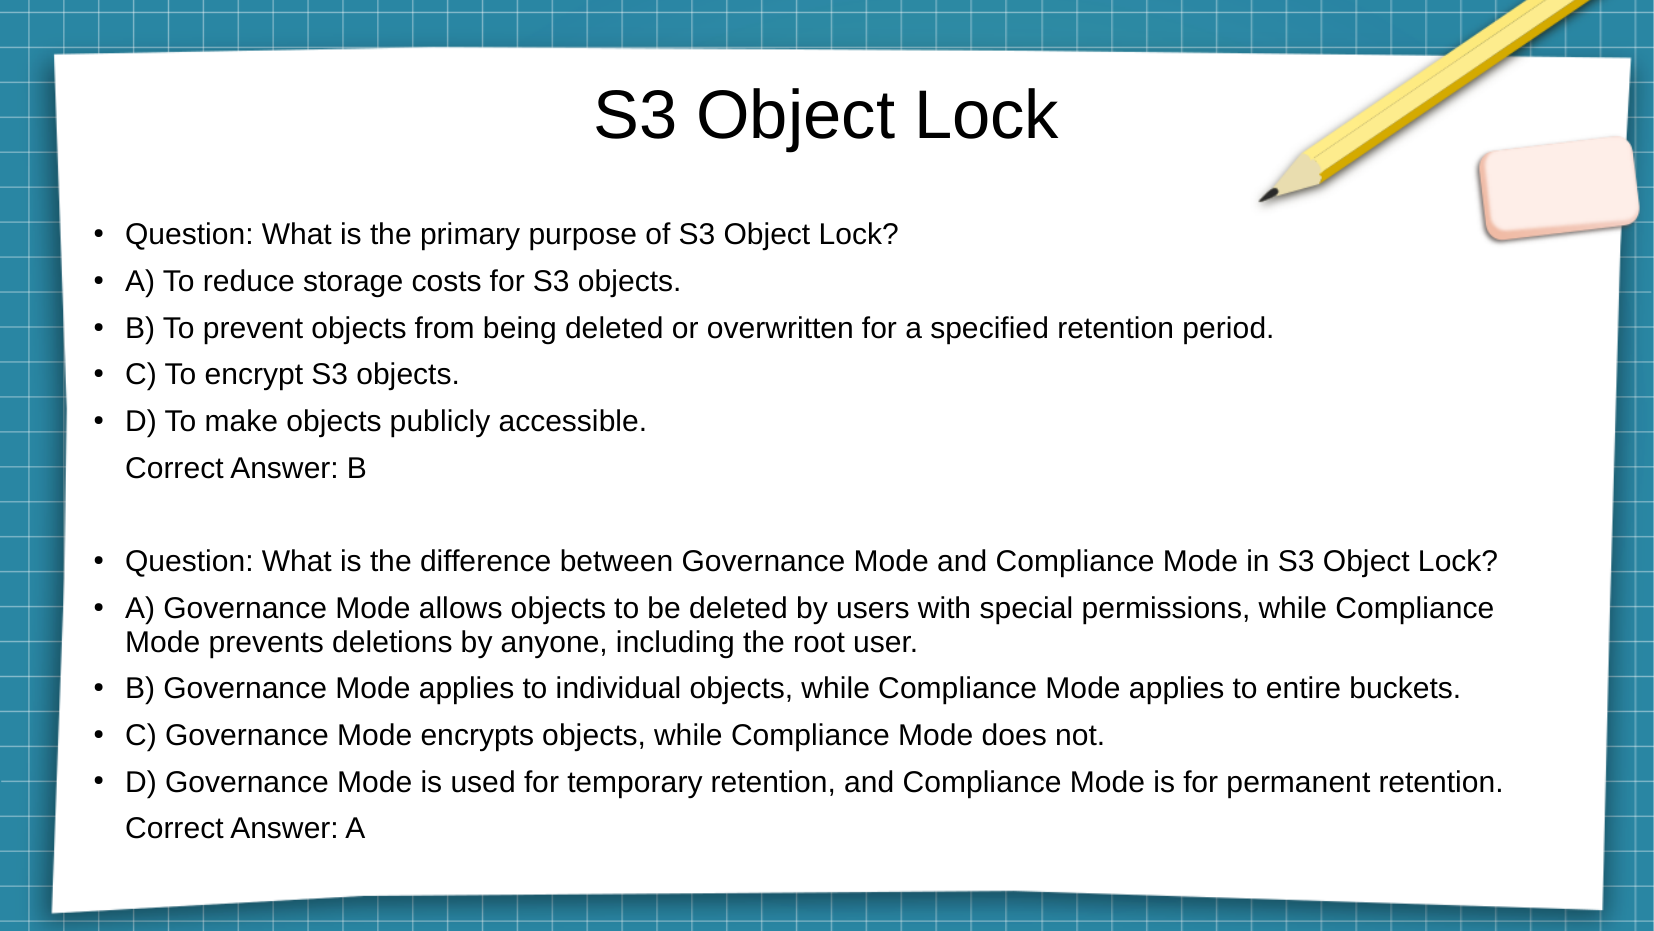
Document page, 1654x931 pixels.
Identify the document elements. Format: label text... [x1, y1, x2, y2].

picture [0, 0, 1654, 931]
list Question: What is the primary purpose of S3 Object Lock? A) To reduce storage costs for S3 objects. B) To prevent objects from being deleted or overwritten for a specified retention period. C) To encrypt S3 objects. D) To make objects publicly accessible. Correct Answer: B Question: What is the difference between Governance Mode and Compliance Mode in S3 Object Lock? A) Governance Mode allows objects to be deleted by users with special permissions, while Compliance Mode prevents deletions by anyone, including the root user. B) Governance Mode applies to individual objects, while Compliance Mode applies to entire buckets. C) Governance Mode encrypts objects, while Compliance Mode does not. D) Governance Mode is used for temporary retention, and Compliance Mode is for permanent retention. Correct Answer: A [82, 217, 1571, 863]
title S3 Object Lock [82, 37, 1571, 193]
